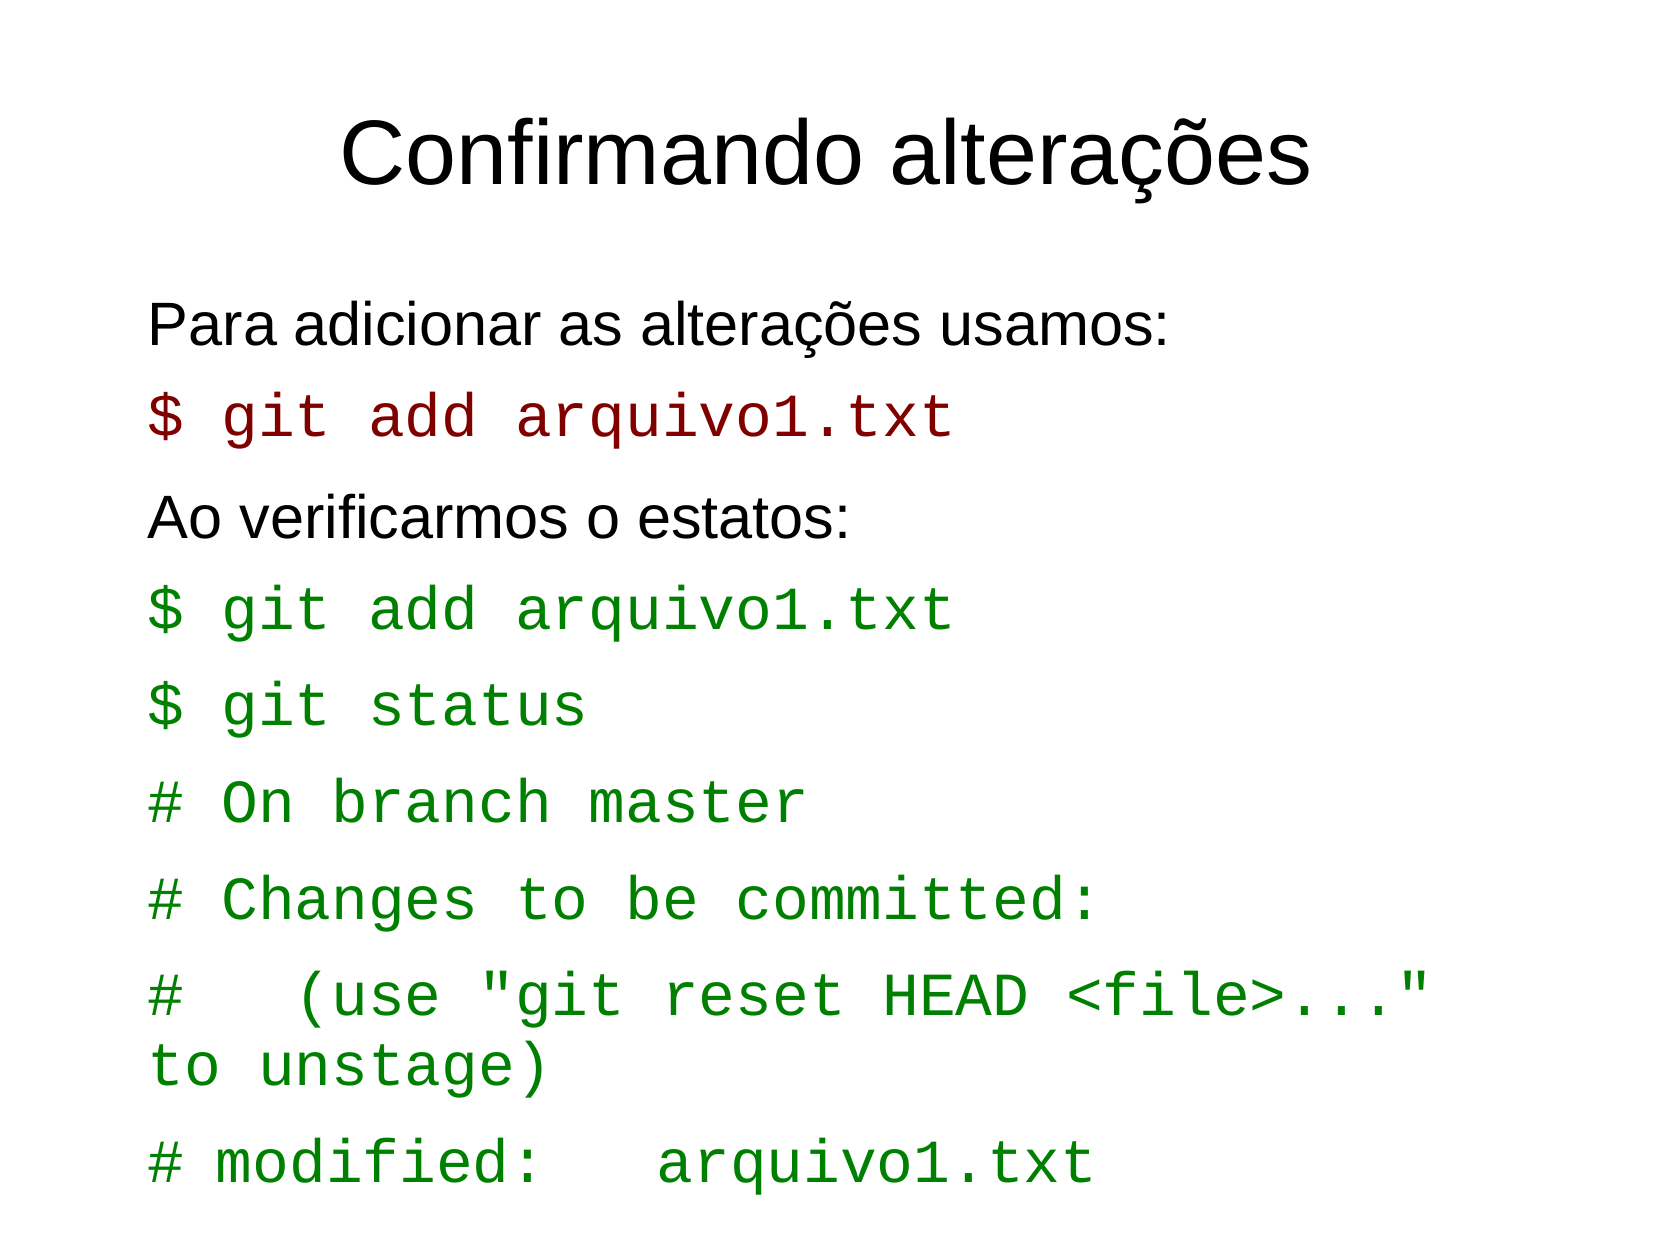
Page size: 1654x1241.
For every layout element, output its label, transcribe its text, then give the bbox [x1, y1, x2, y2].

list Para adicionar as alterações usamos: $ git add arquivo1.txt Ao verificarmos o estatos: $ git add arquivo1.txt $ git status # On branch master # Changes to be committed: # (use "git reset HEAD <file>..." to unstage) # modified: arquivo1.txt [82, 290, 1538, 1205]
title Confirmando alterações [82, 49, 1571, 257]
